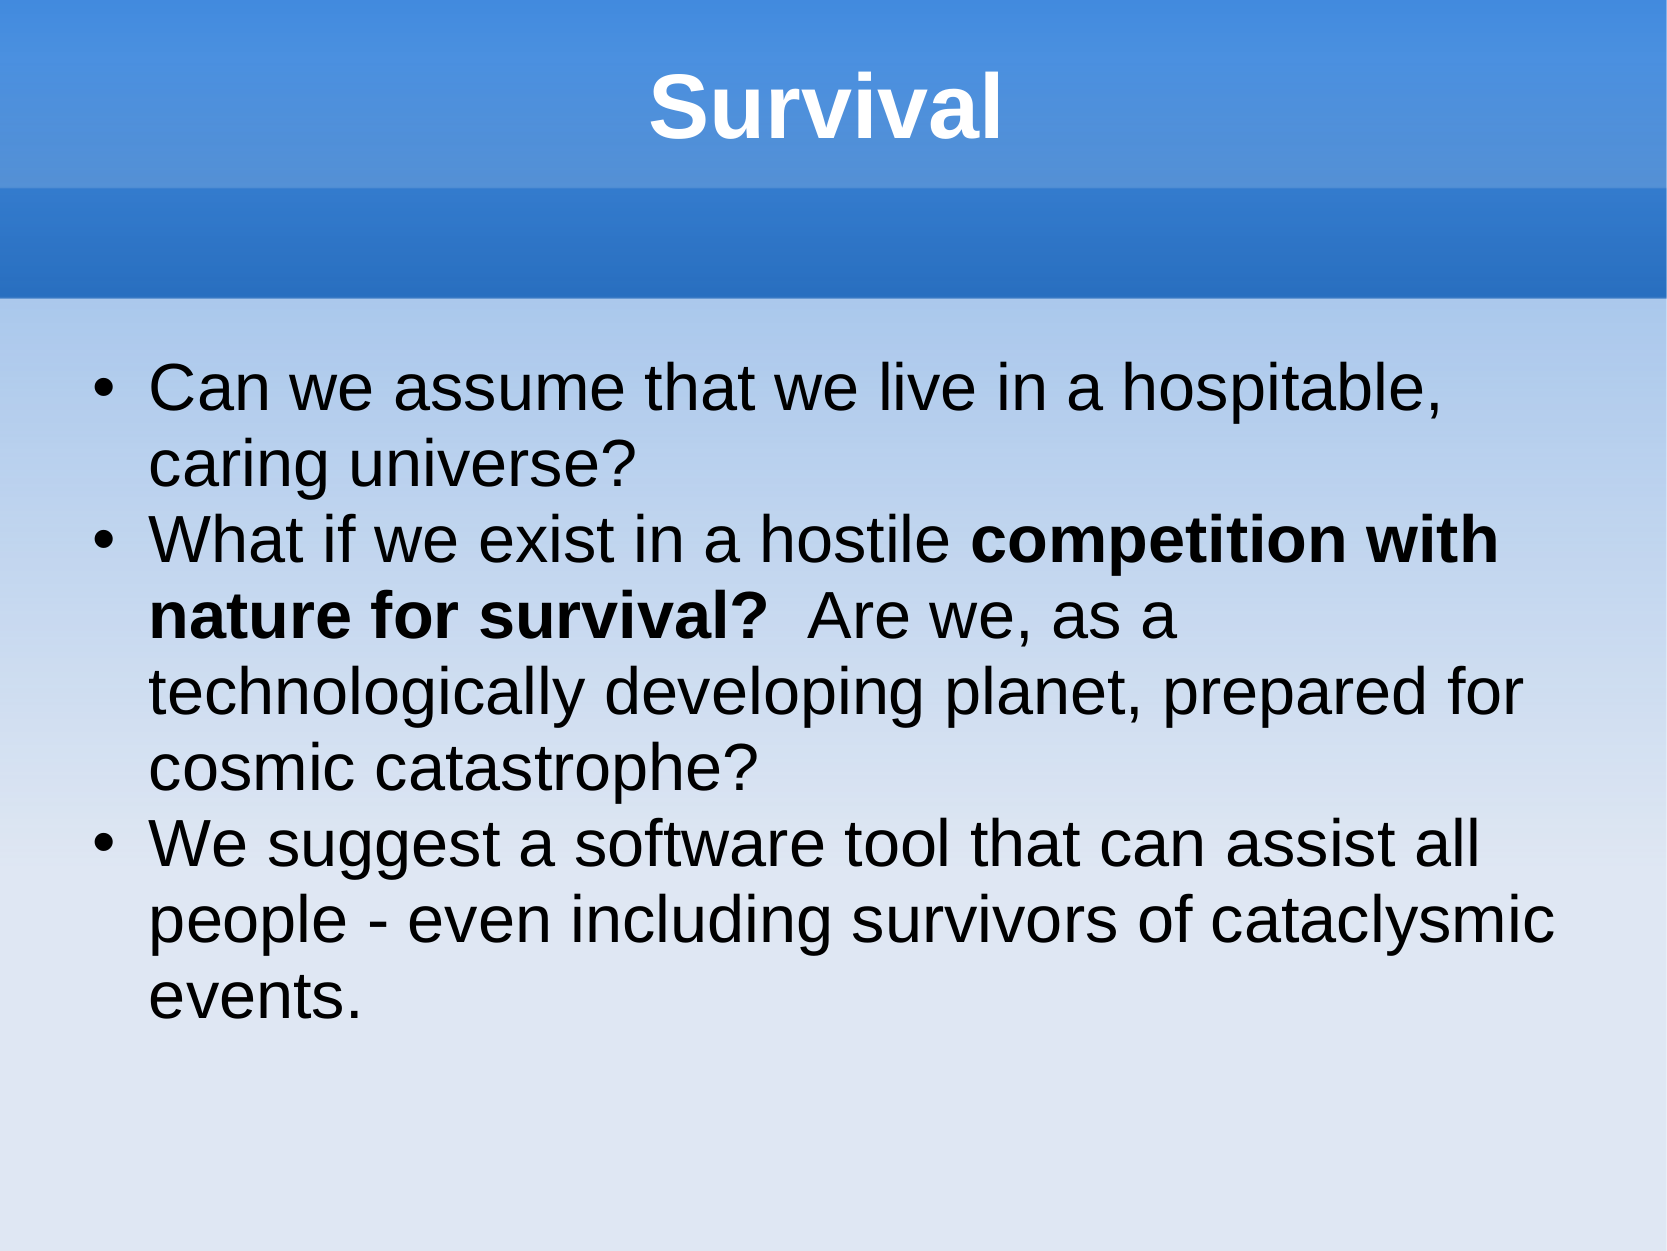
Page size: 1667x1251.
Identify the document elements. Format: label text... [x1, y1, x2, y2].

picture [0, 0, 1667, 1251]
subtitle Can we assume that we live in a hospitable, caring universe? What if we exist in a hostile competition with nature for survival? Are we, as a technologically developing planet, prepared for cosmic catastrophe? We suggest a software tool that can assist all people - even including survivors of cataclysmic events. [73, 350, 1593, 1171]
title Survival [67, 6, 1587, 209]
